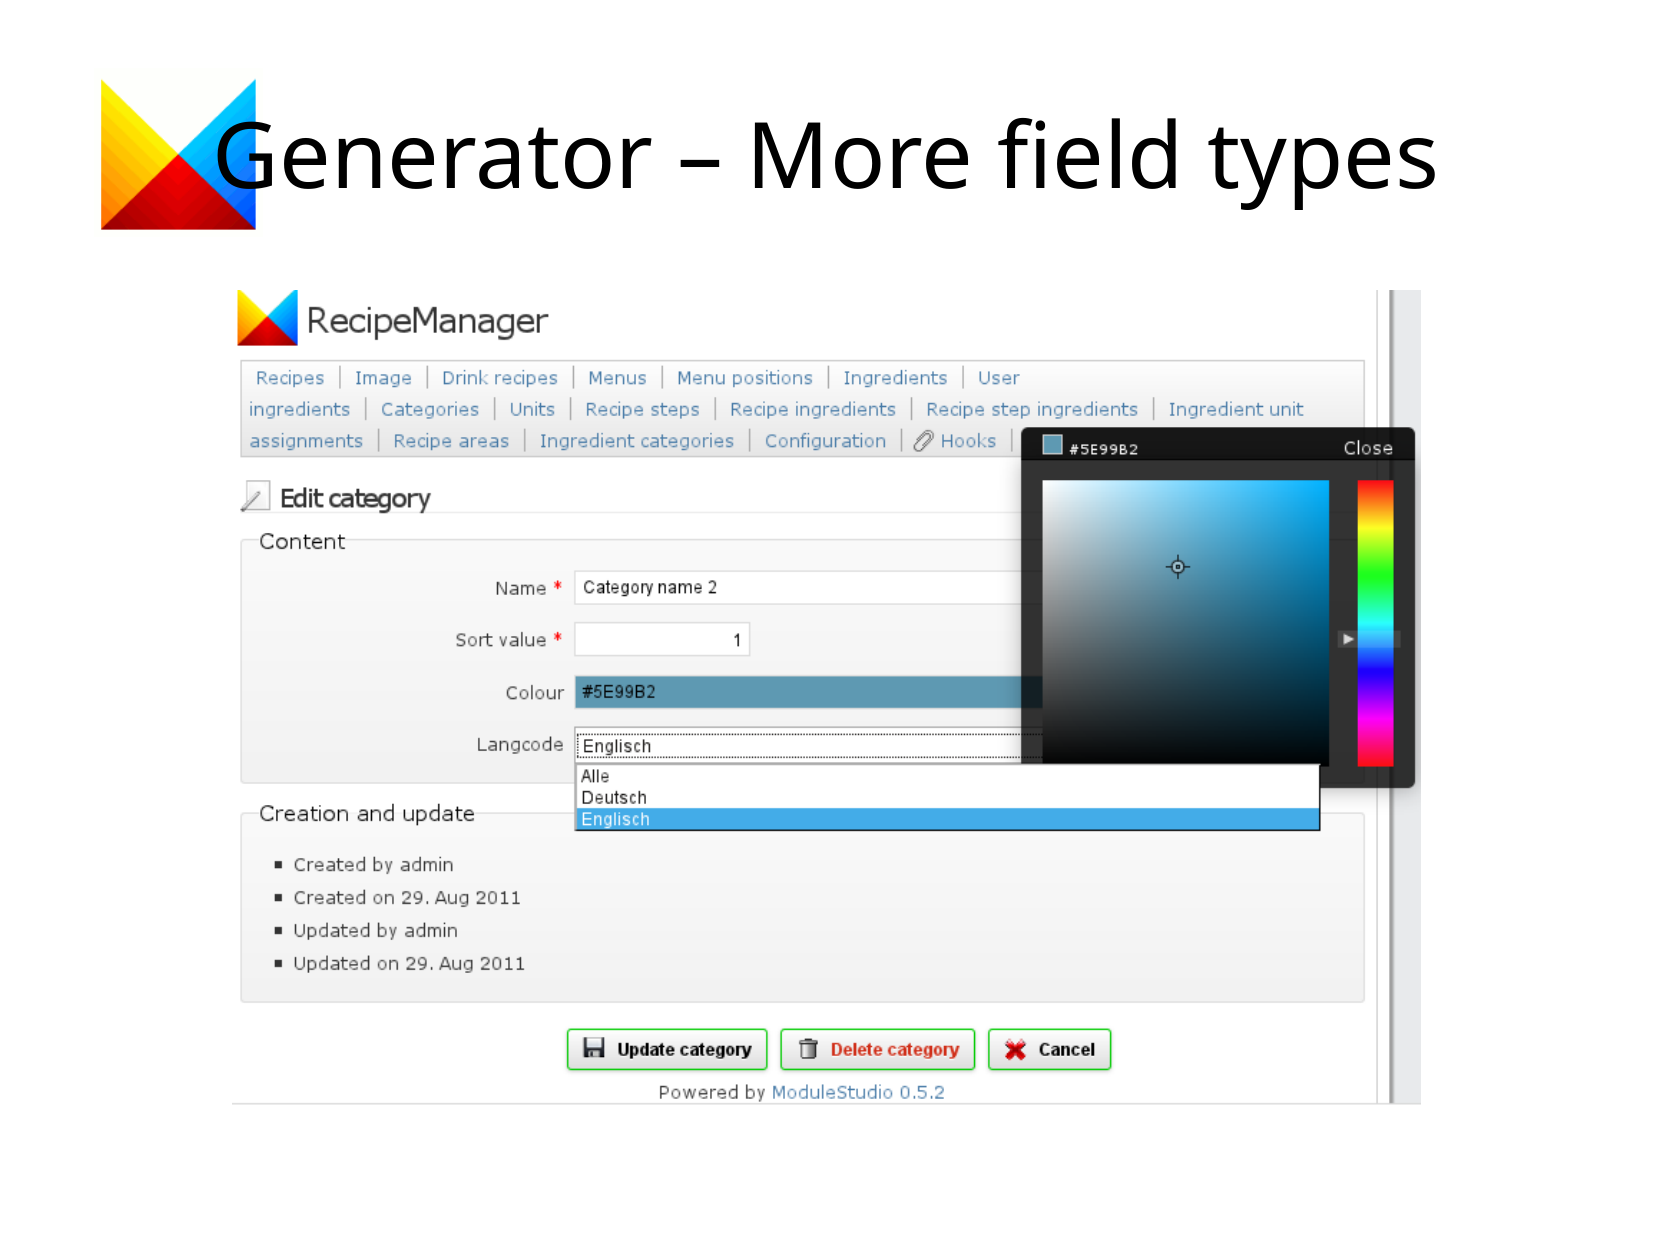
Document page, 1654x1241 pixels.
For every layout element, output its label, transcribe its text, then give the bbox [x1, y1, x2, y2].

picture [232, 290, 1421, 1109]
title Generator – More field types [82, 49, 1571, 257]
